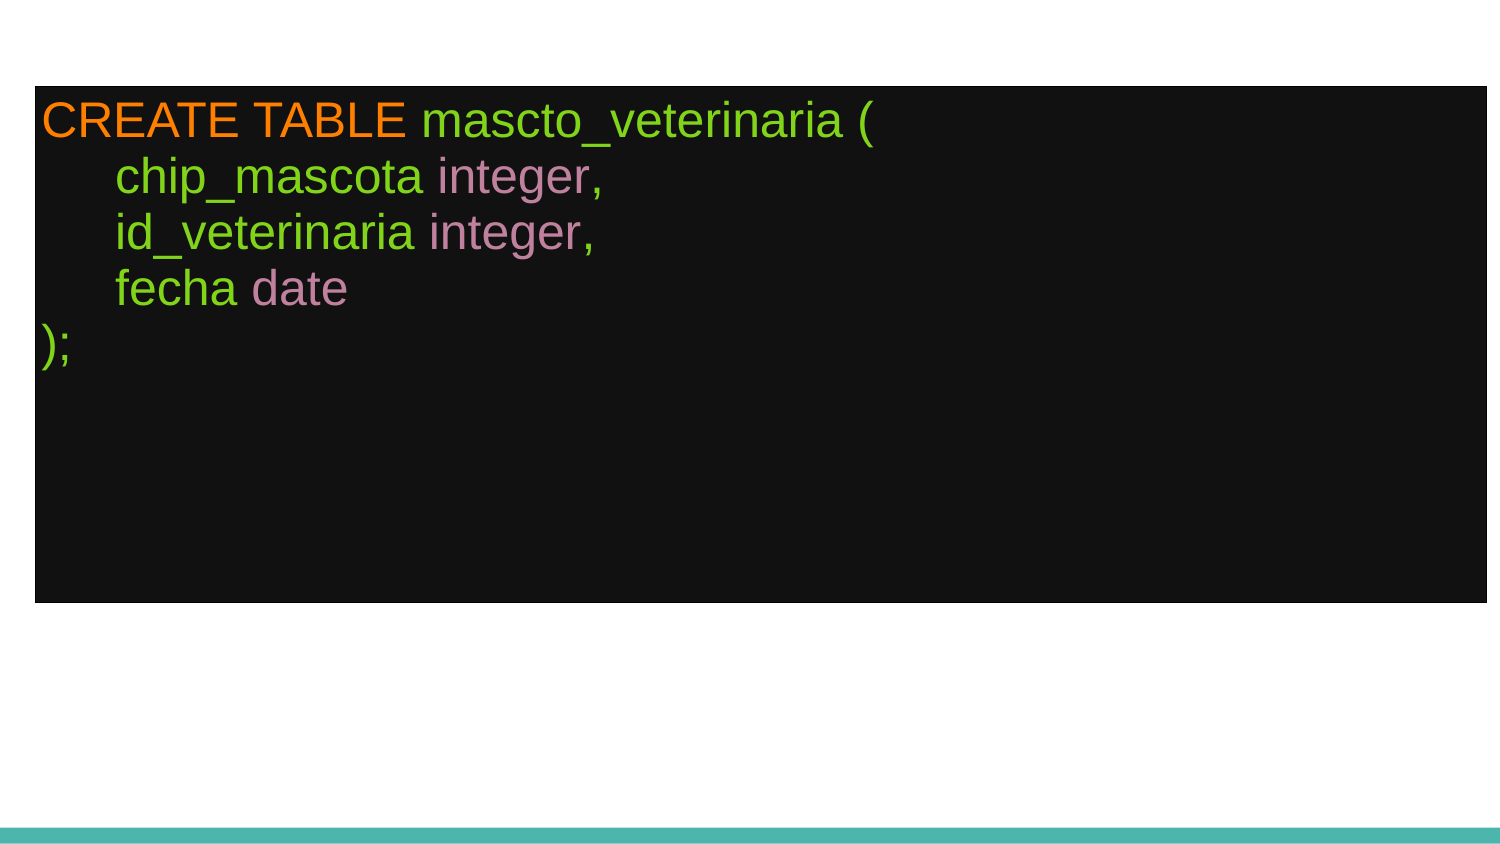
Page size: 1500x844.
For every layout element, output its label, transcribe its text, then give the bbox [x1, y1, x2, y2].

table_header CREATE TABLE mascto_veterinaria ( chip_mascota integer, id_veterinaria integer, fecha date ); [36, 87, 1486, 602]
